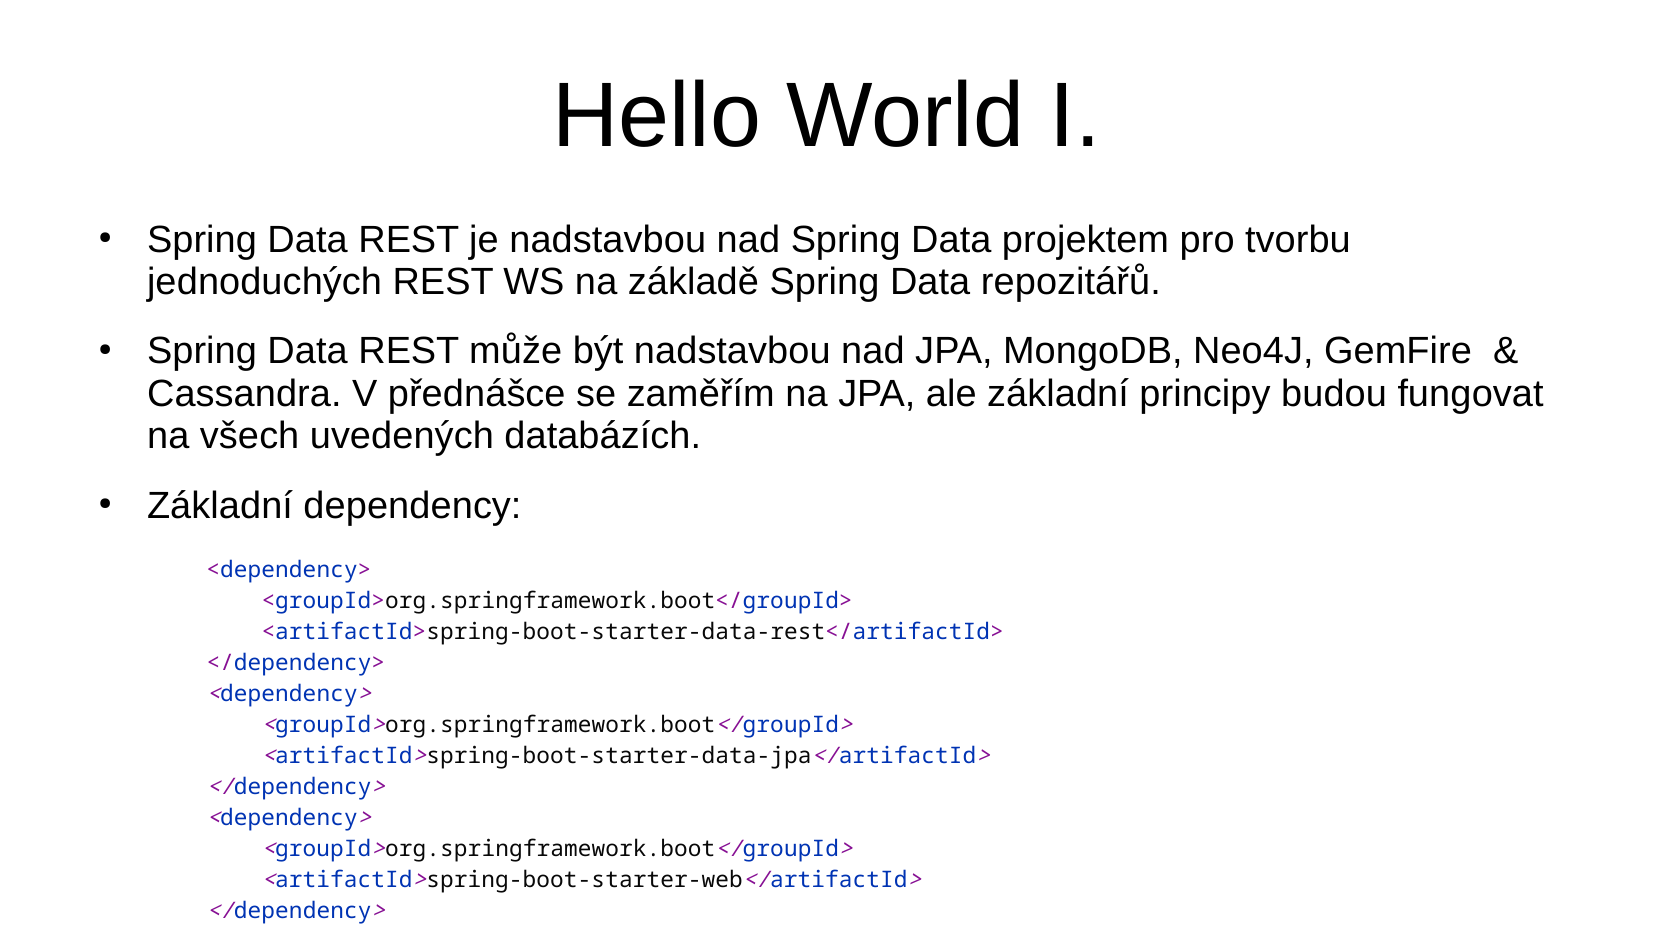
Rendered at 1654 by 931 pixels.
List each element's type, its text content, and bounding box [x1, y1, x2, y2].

title Hello World I. [82, 37, 1571, 193]
list Spring Data REST je nadstavbou nad Spring Data projektem pro tvorbu jednoduchých REST WS na základě Spring Data repozitářů. Spring Data REST může být nadstavbou nad JPA, MongoDB, Neo4J, GemFire & Cassandra. V přednášce se zaměřím na JPA, ale základní principy budou fungovat na všech uvedených databázích. Základní dependency: <dependency> <groupId>org.springframework.boot</groupId> <artifactId>spring-boot-starter-data-rest</artifactId> </dependency> <dependency> <groupId>org.springframework.boot</groupId> <artifactId>spring-boot-starter-data-jpa</artifactId> </dependency> <dependency> <groupId>org.springframework.boot</groupId> <artifactId>spring-boot-starter-web</artifactId> </dependency> [82, 217, 1571, 931]
